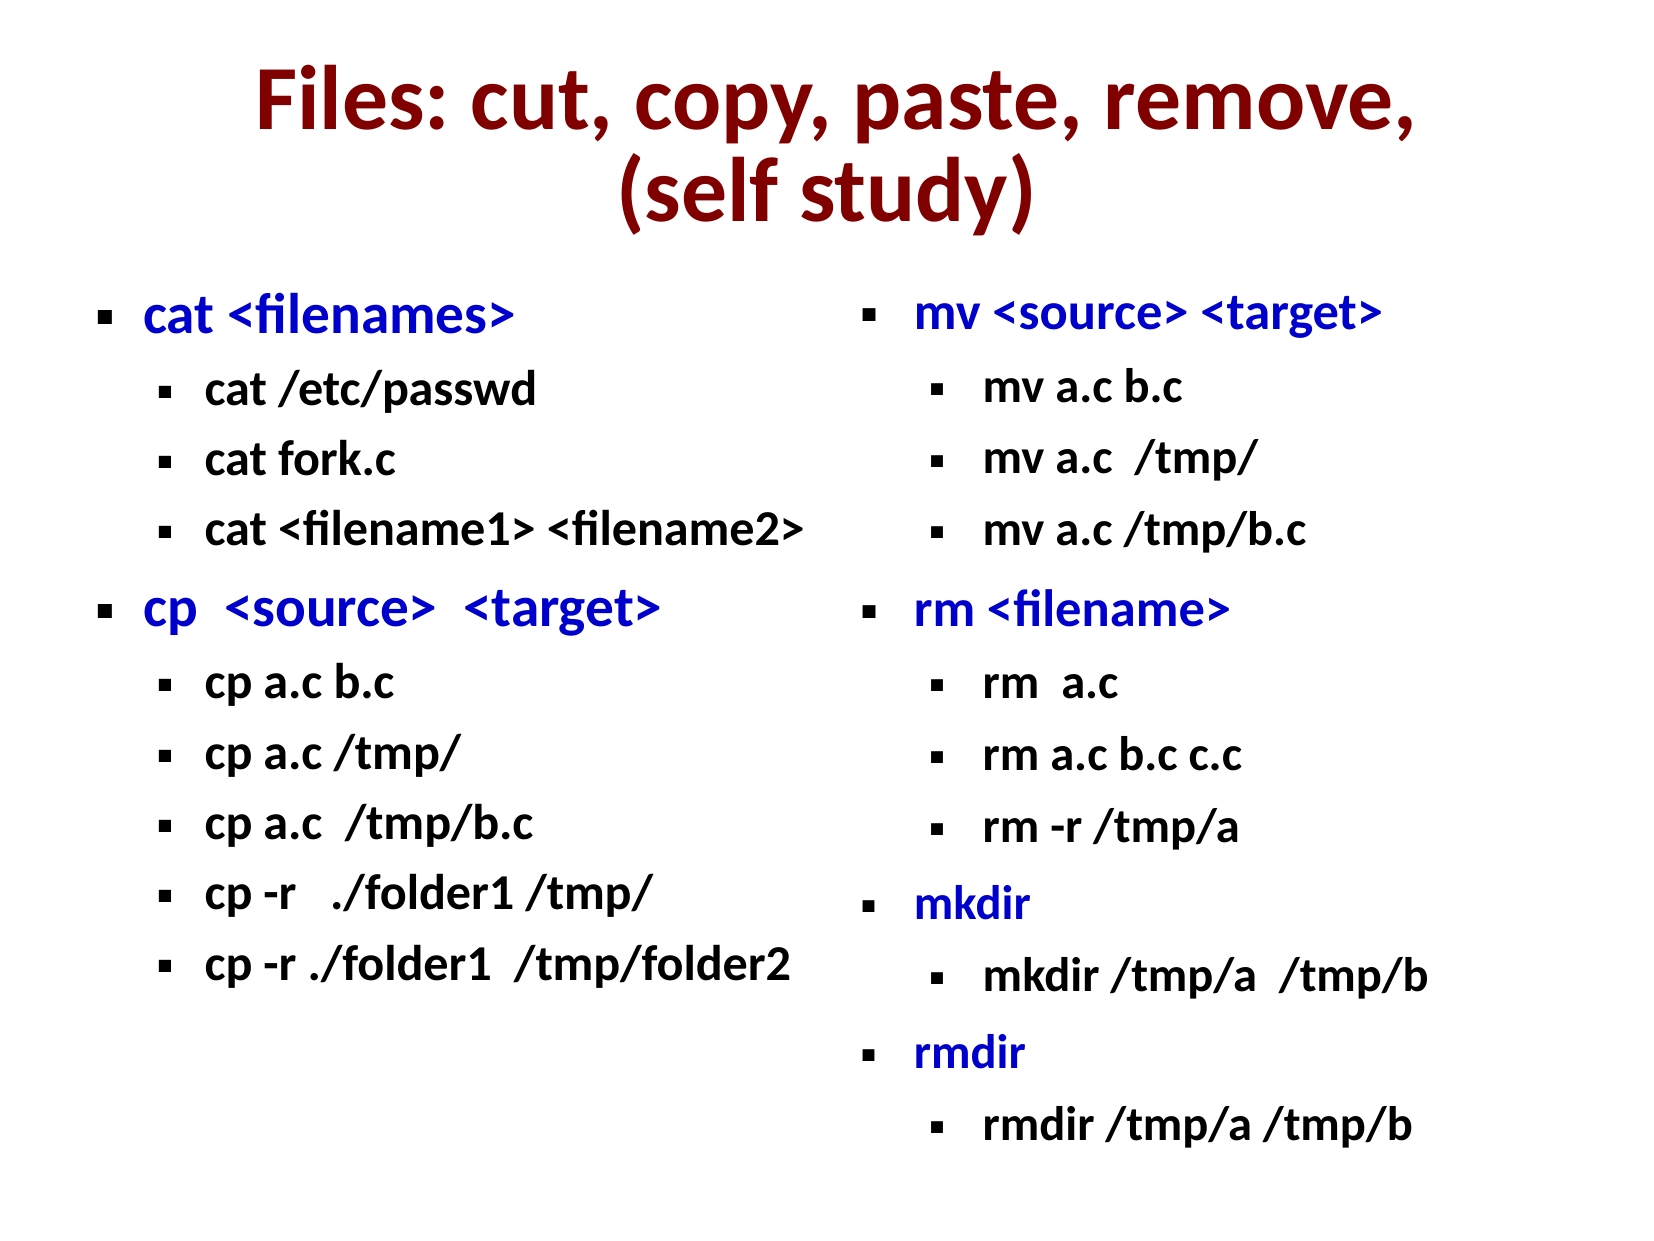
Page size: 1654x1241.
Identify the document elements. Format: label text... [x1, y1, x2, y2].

list mv <source> <target> mv a.c b.c mv a.c /tmp/ mv a.c /tmp/b.c rm <filename> rm a.c rm a.c b.c c.c rm -r /tmp/a mkdir mkdir /tmp/a /tmp/b rmdir rmdir /tmp/a /tmp/b [845, 290, 1607, 1158]
list cat <filenames> cat /etc/passwd cat fork.c cat <filename1> <filename2> cp <source> <target> cp a.c b.c cp a.c /tmp/ cp a.c /tmp/b.c cp -r ./folder1 /tmp/ cp -r ./folder1 /tmp/folder2 [82, 290, 809, 1010]
title Files: cut, copy, paste, remove, (self study) [82, 49, 1571, 257]
